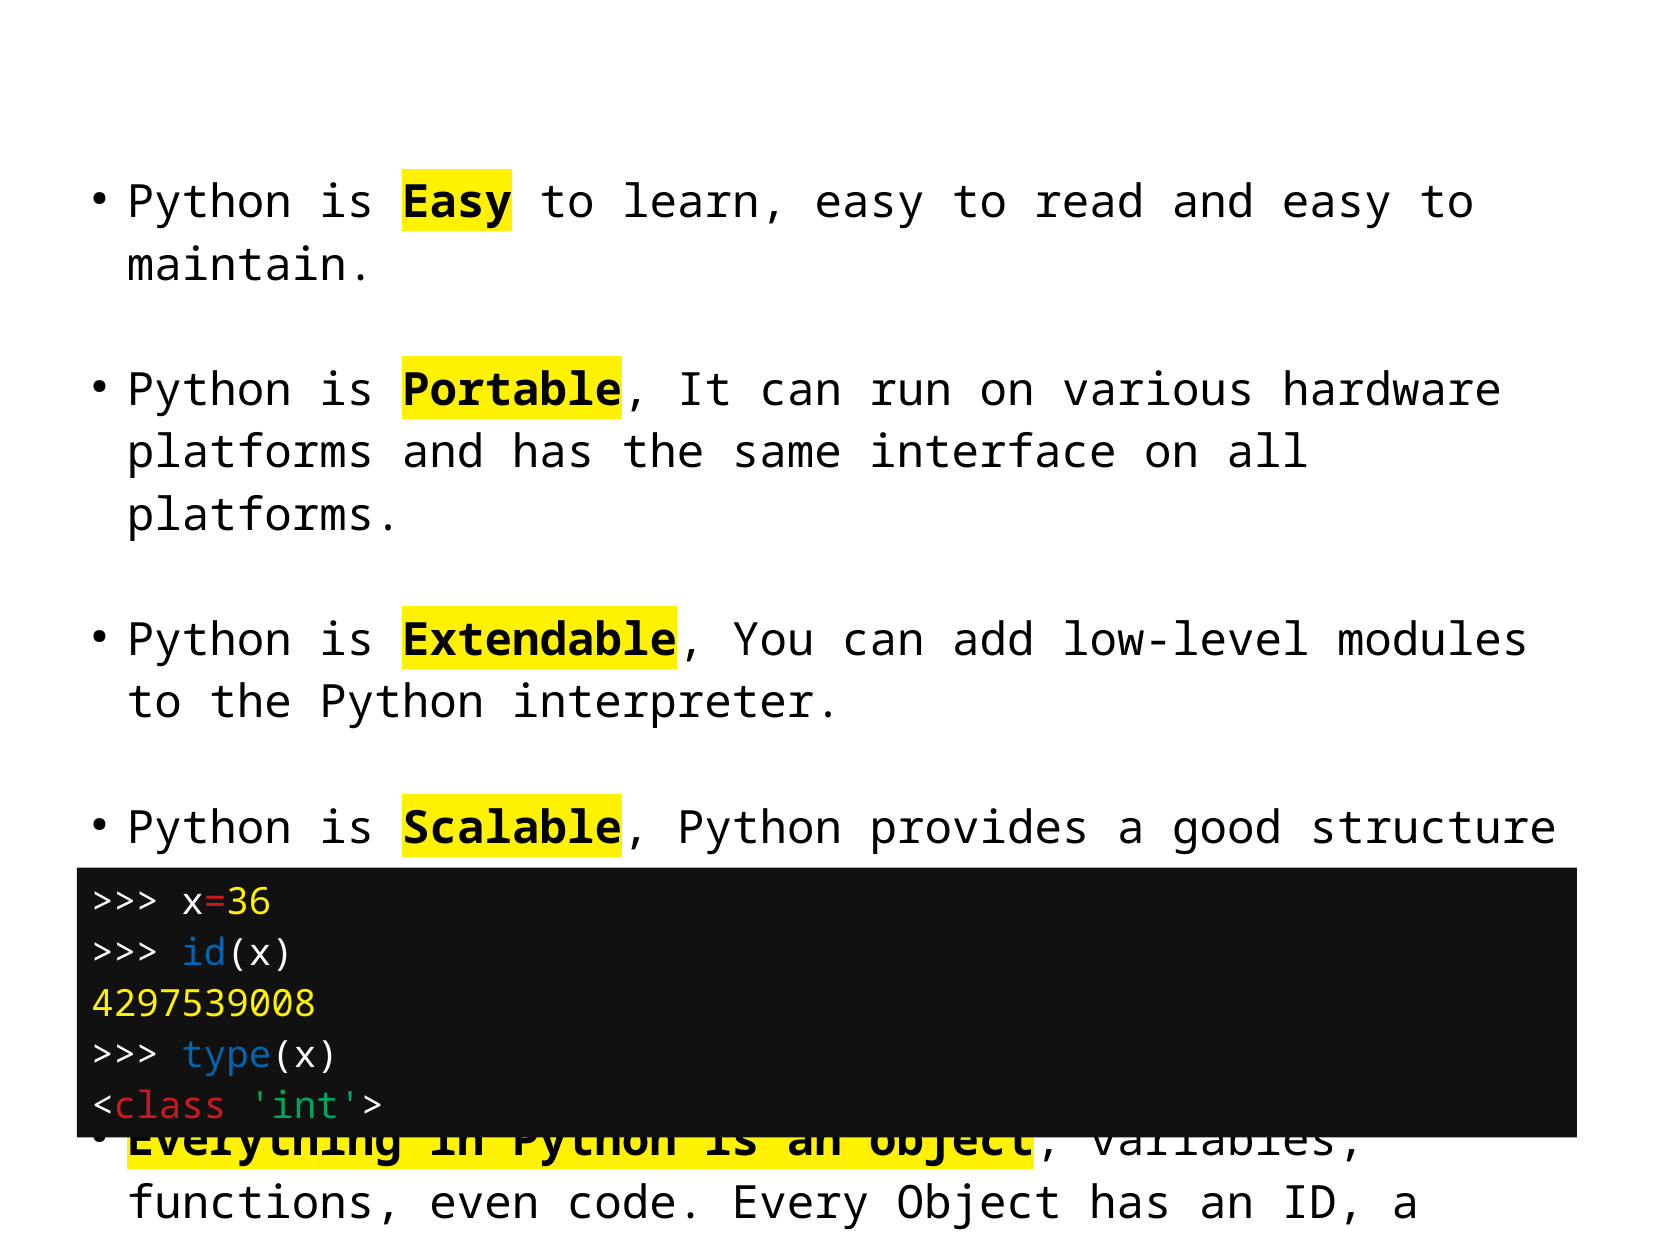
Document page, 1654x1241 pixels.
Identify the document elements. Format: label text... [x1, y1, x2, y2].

text_box >>> x=36 >>> id(x) 4297539008 >>> type(x) <class 'int'> [76, 867, 1577, 1079]
text_box Python is Easy to learn, easy to read and easy to maintain. Python is Portable, It can run on various hardware platforms and has the same interface on all platforms. Python is Extendable, You can add low-level modules to the Python interpreter. Python is Scalable, Python provides a good structure and support for large programs. Python has a broad standard library cross-platform. Everything in Python is an object, variables, functions, even code. Every Object has an ID, a type, and a value. [76, 161, 1577, 867]
